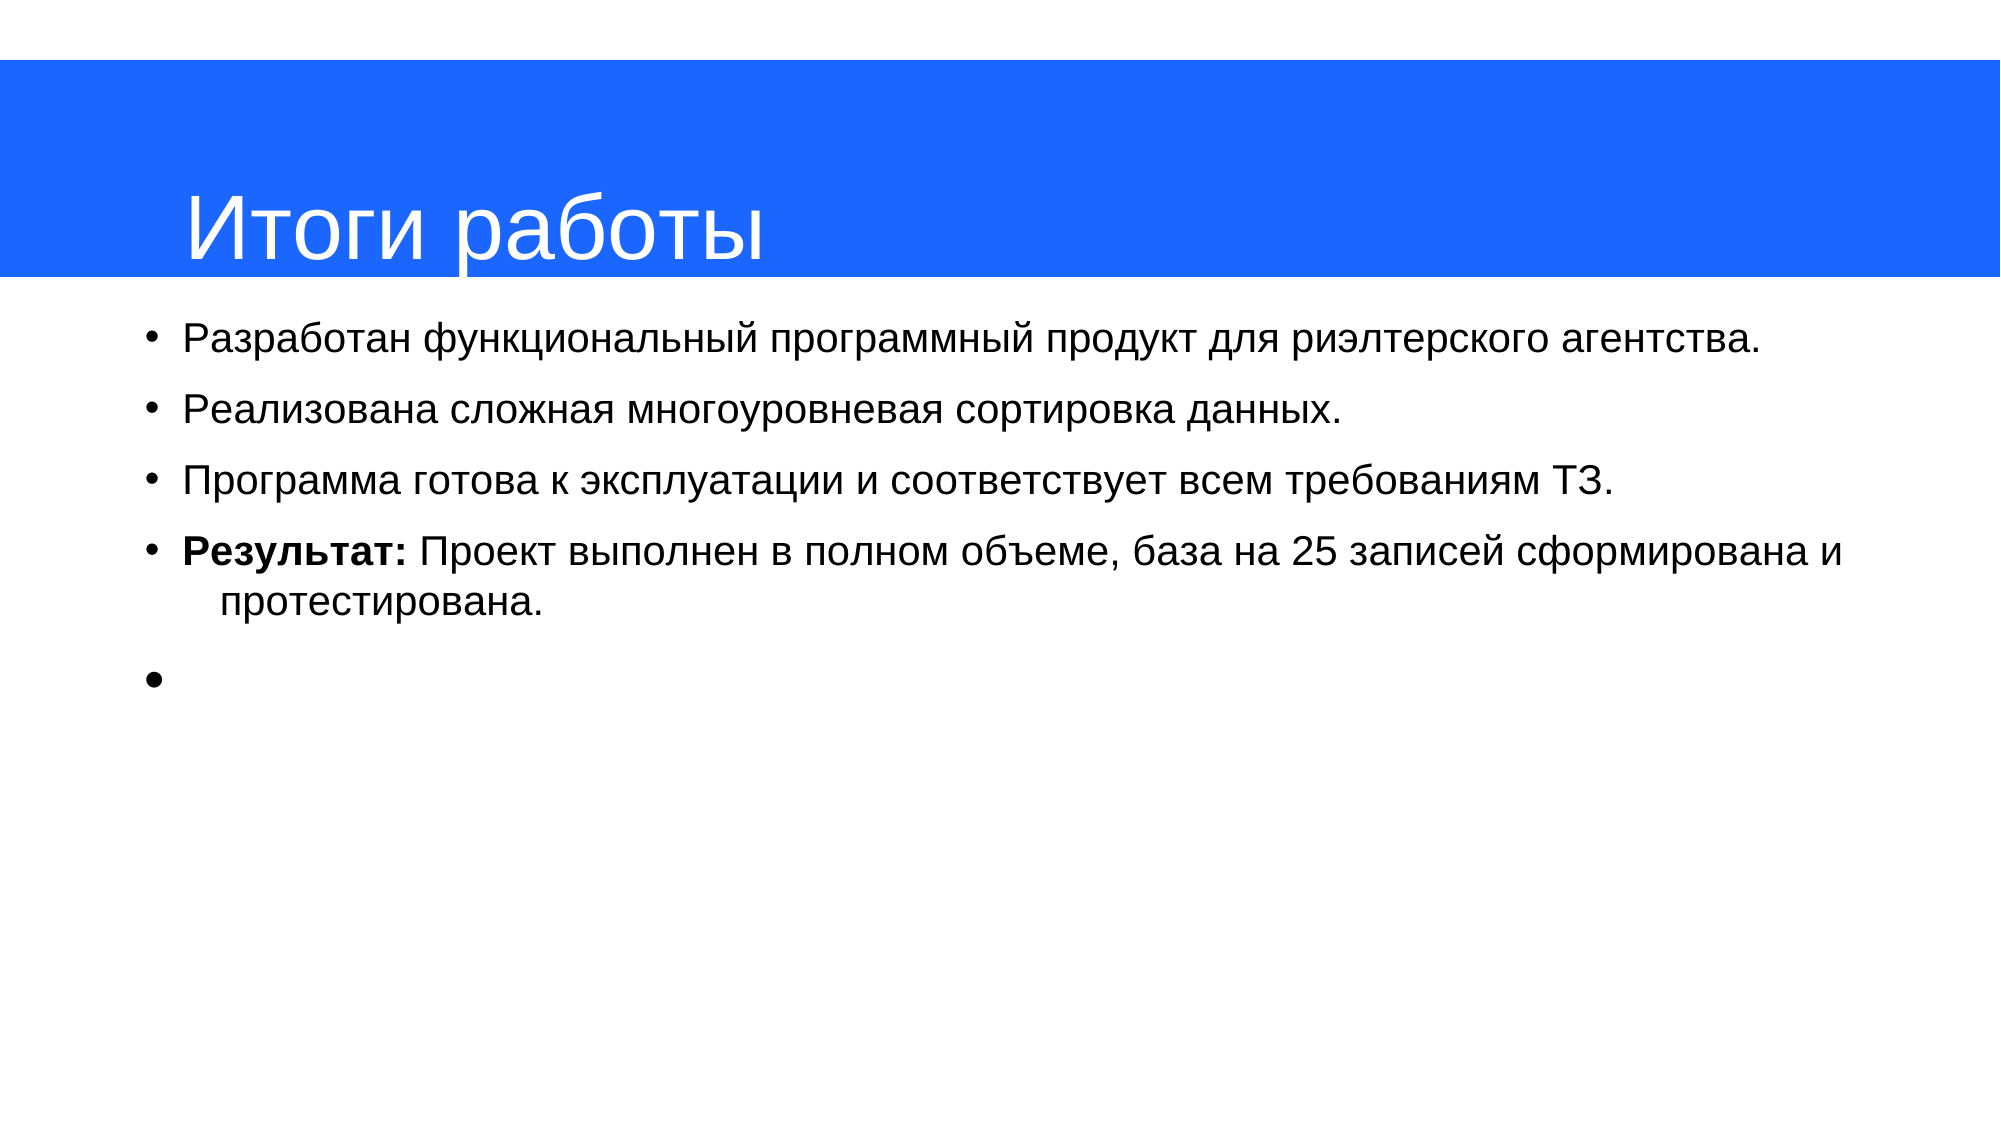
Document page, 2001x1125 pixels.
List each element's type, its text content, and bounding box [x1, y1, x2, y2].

title Итоги работы [169, 160, 2000, 401]
list Разработан функциональный программный продукт для риэлтерского агентства. Реализована сложная многоуровневая сортировка данных. Программа готова к эксплуатации и соответствует всем требованиям ТЗ. Результат: Проект выполнен в полном объеме, база на 25 записей сформирована и протестирована. [137, 303, 1863, 998]
